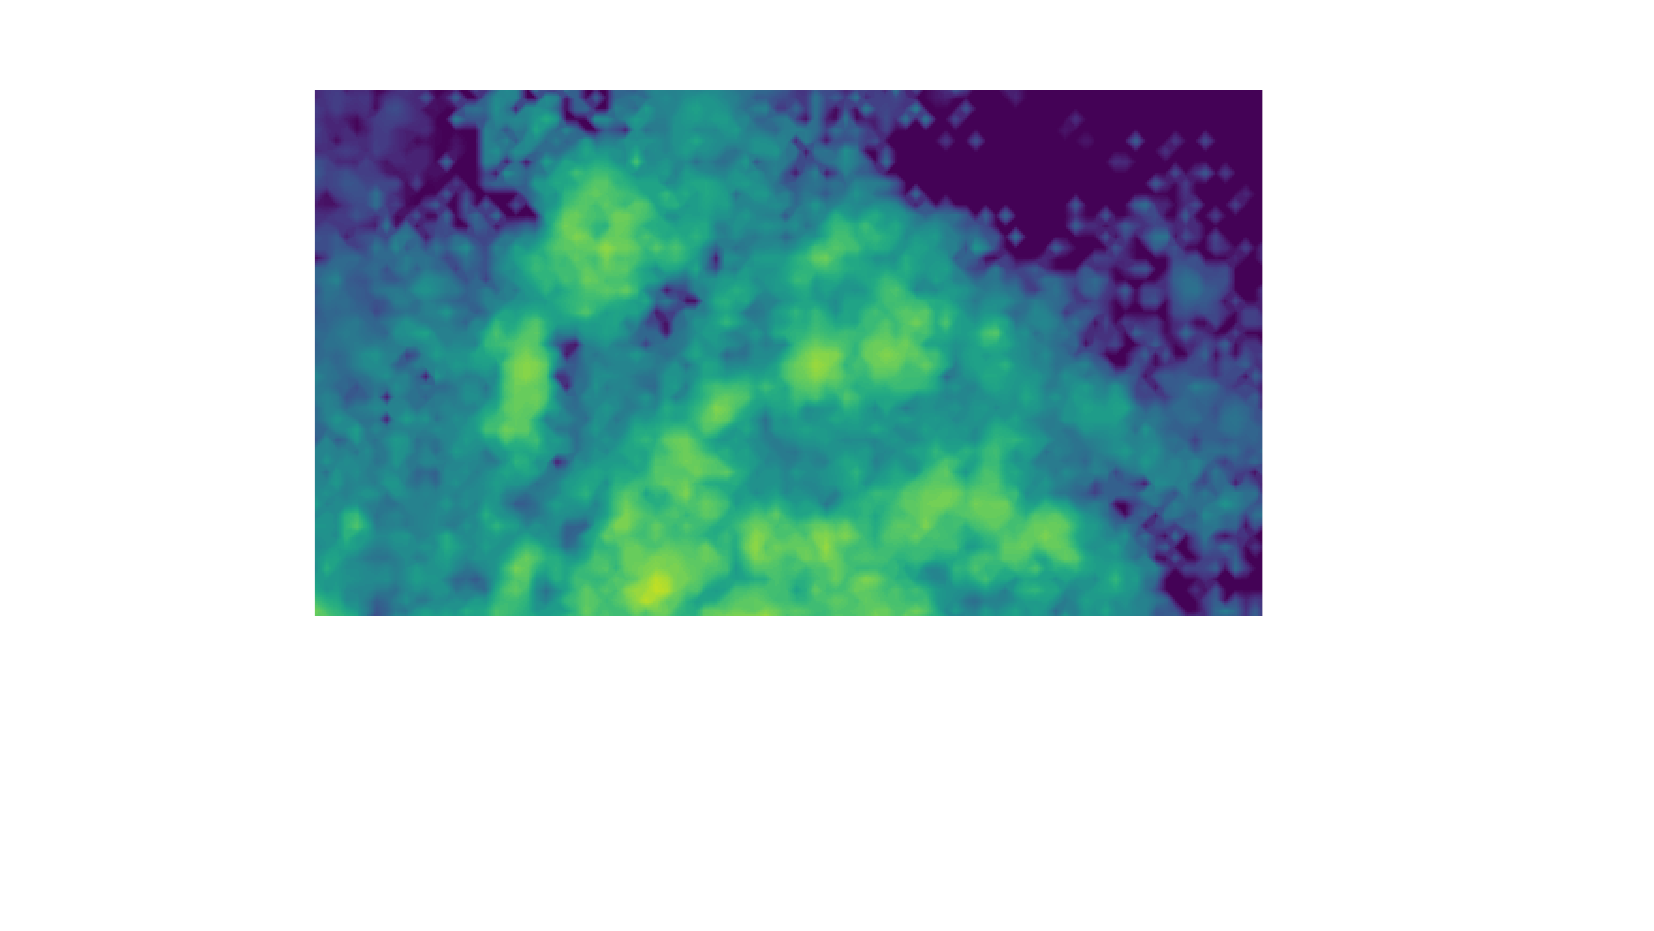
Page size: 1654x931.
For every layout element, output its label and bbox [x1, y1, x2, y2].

picture [314, 90, 1263, 616]
